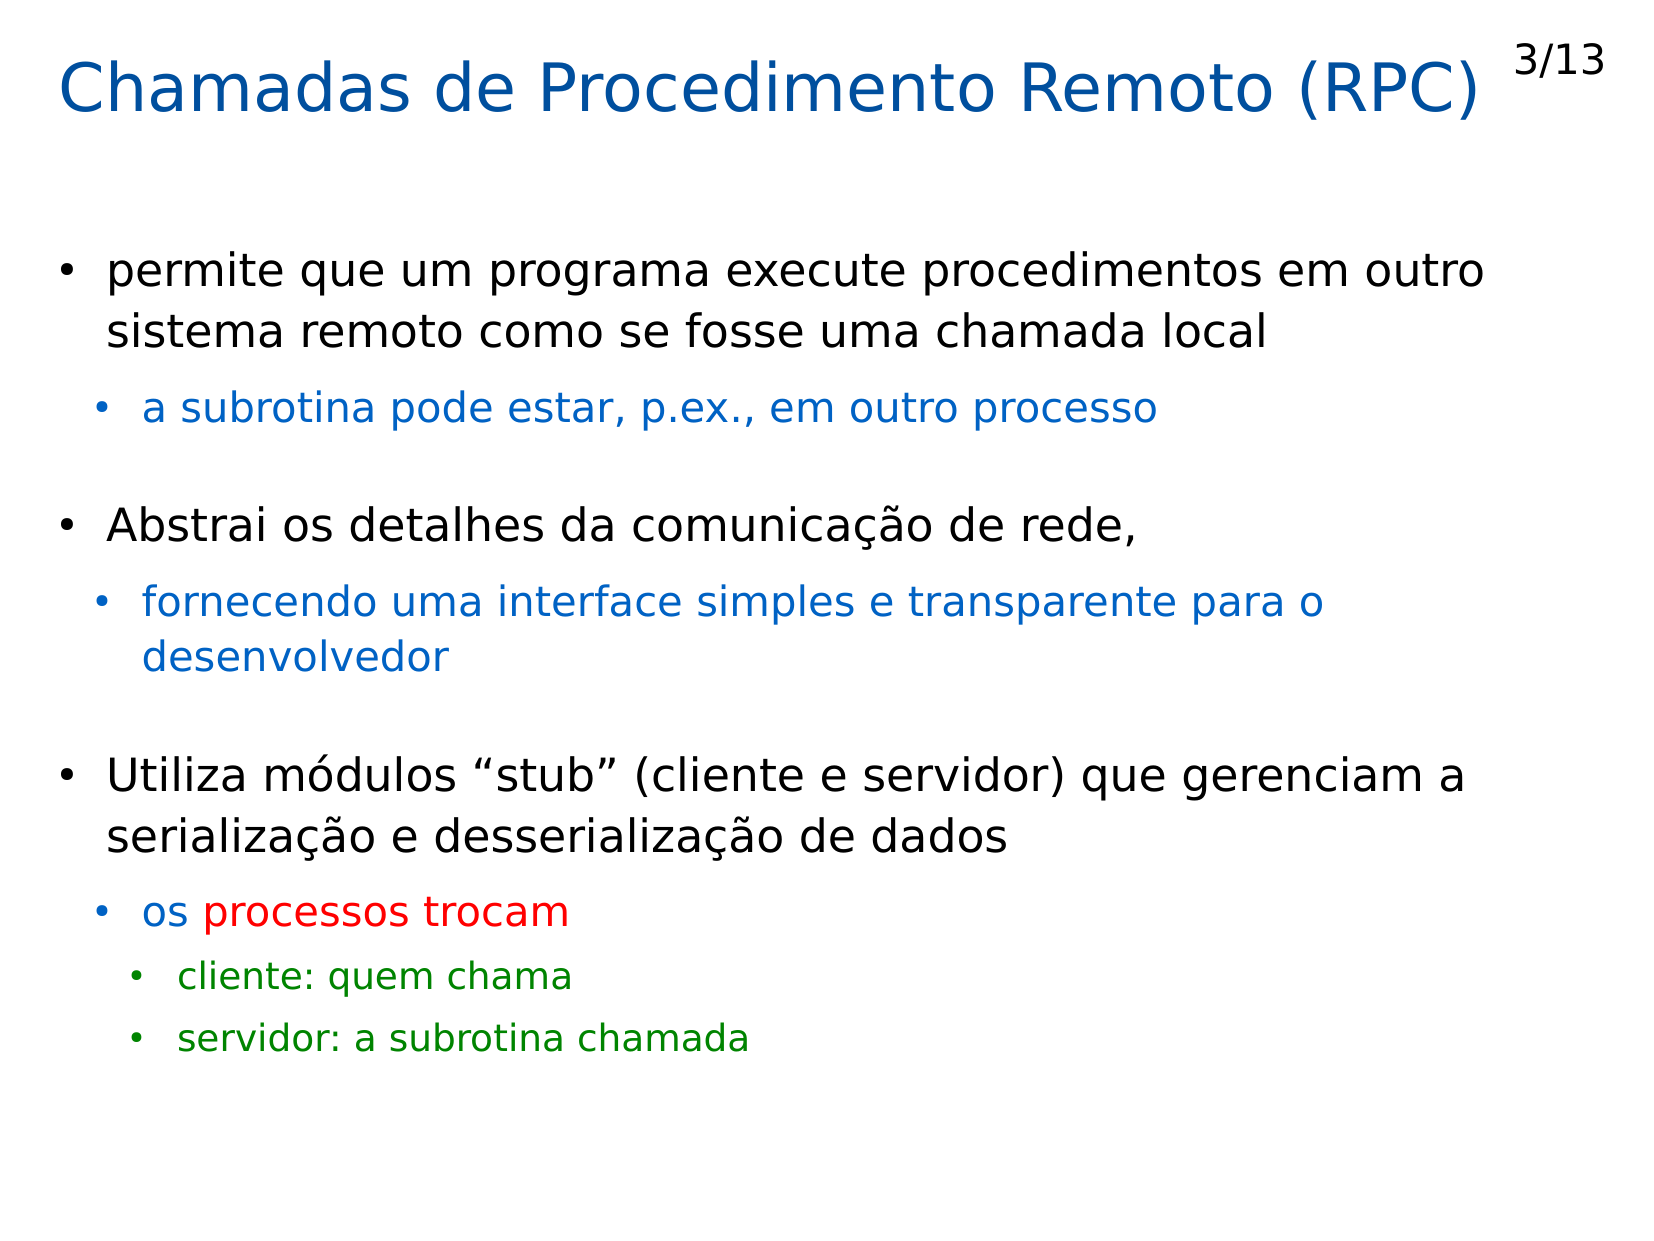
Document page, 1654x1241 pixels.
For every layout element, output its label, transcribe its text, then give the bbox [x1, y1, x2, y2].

title Chamadas de Procedimento Remoto (RPC) [59, 10, 1506, 167]
list permite que um programa execute procedimentos em outro sistema remoto como se fosse uma chamada local a subrotina pode estar, p.ex., em outro processo Abstrai os detalhes da comunicação de rede, fornecendo uma interface simples e transparente para o desenvolvedor Utiliza módulos “stub” (cliente e servidor) que gerenciam a serialização e desserialização de dados os processos trocam cliente: quem chama servidor: a subrotina chamada [59, 236, 1595, 1211]
